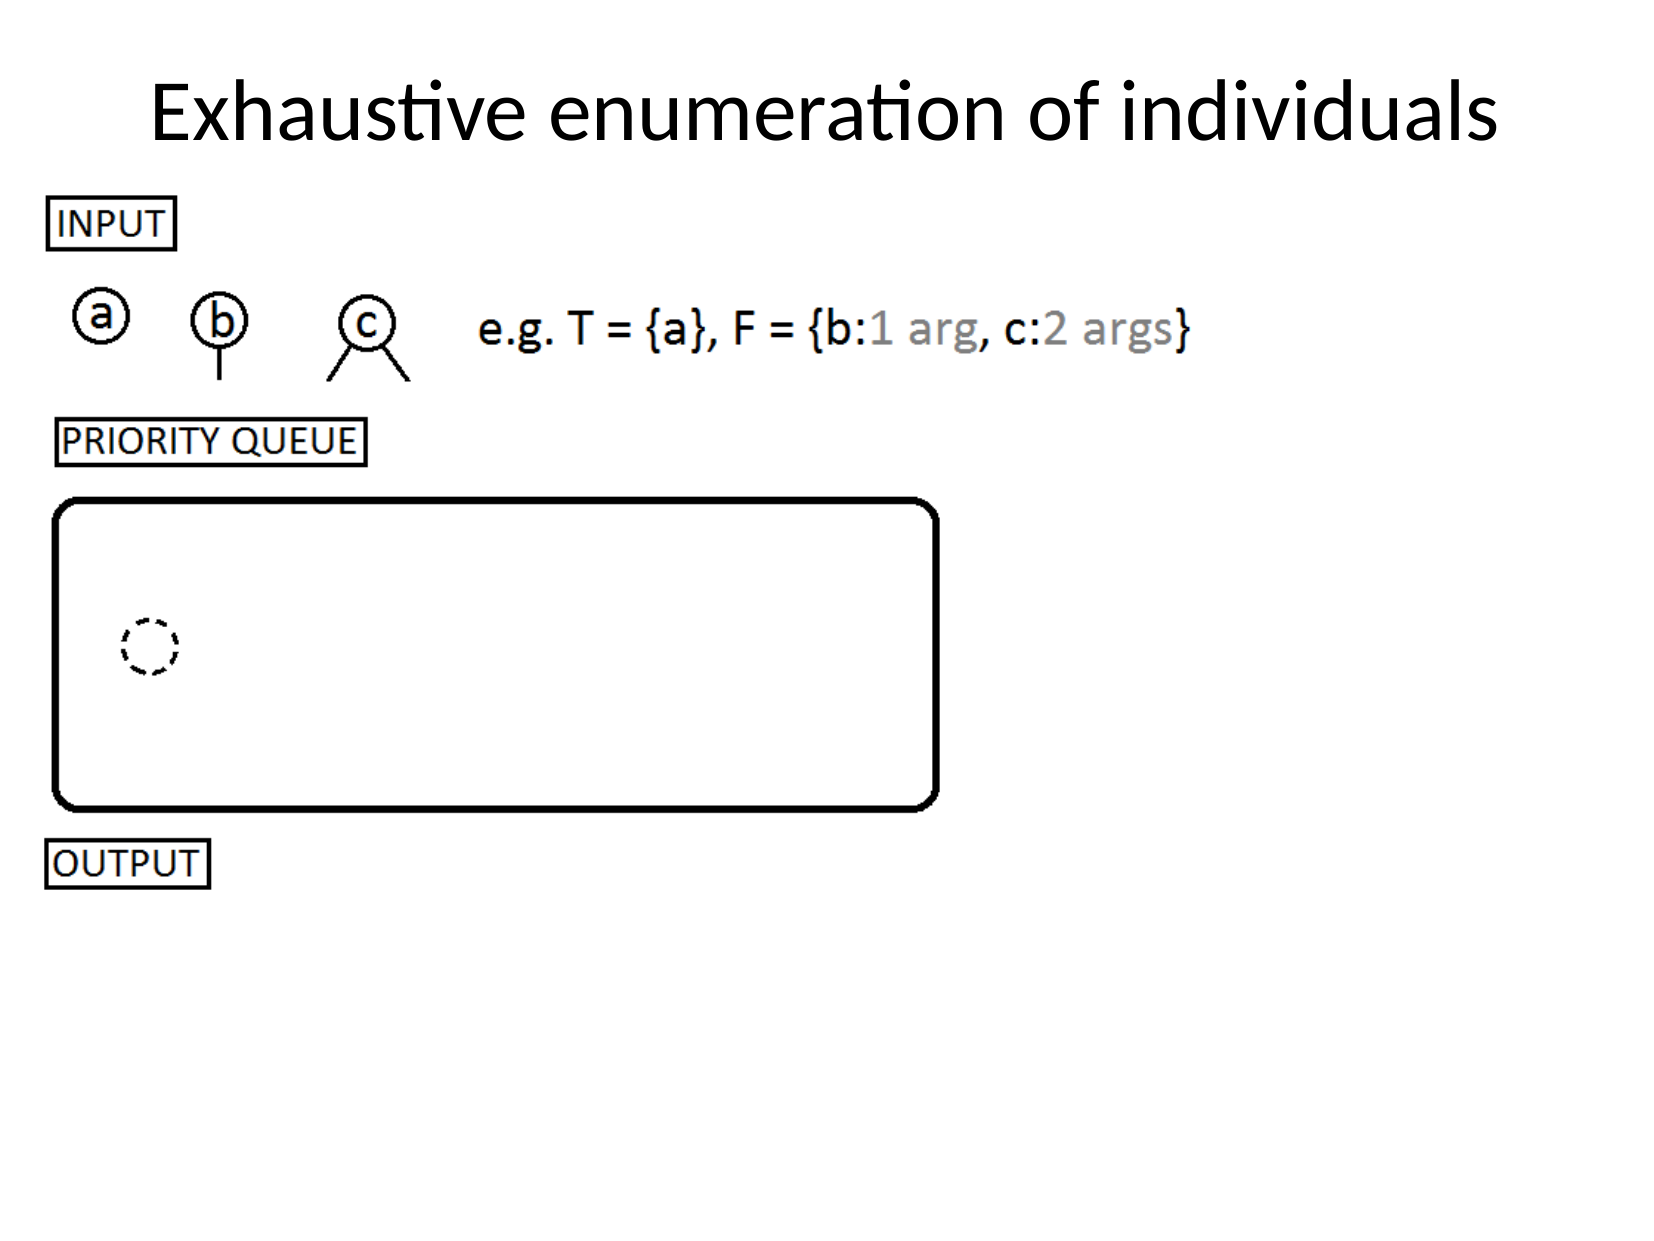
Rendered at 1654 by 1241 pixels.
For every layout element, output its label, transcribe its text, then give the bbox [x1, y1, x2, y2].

picture [9, 169, 1654, 1085]
title Exhaustive enumeration of individuals [45, 45, 1606, 192]
